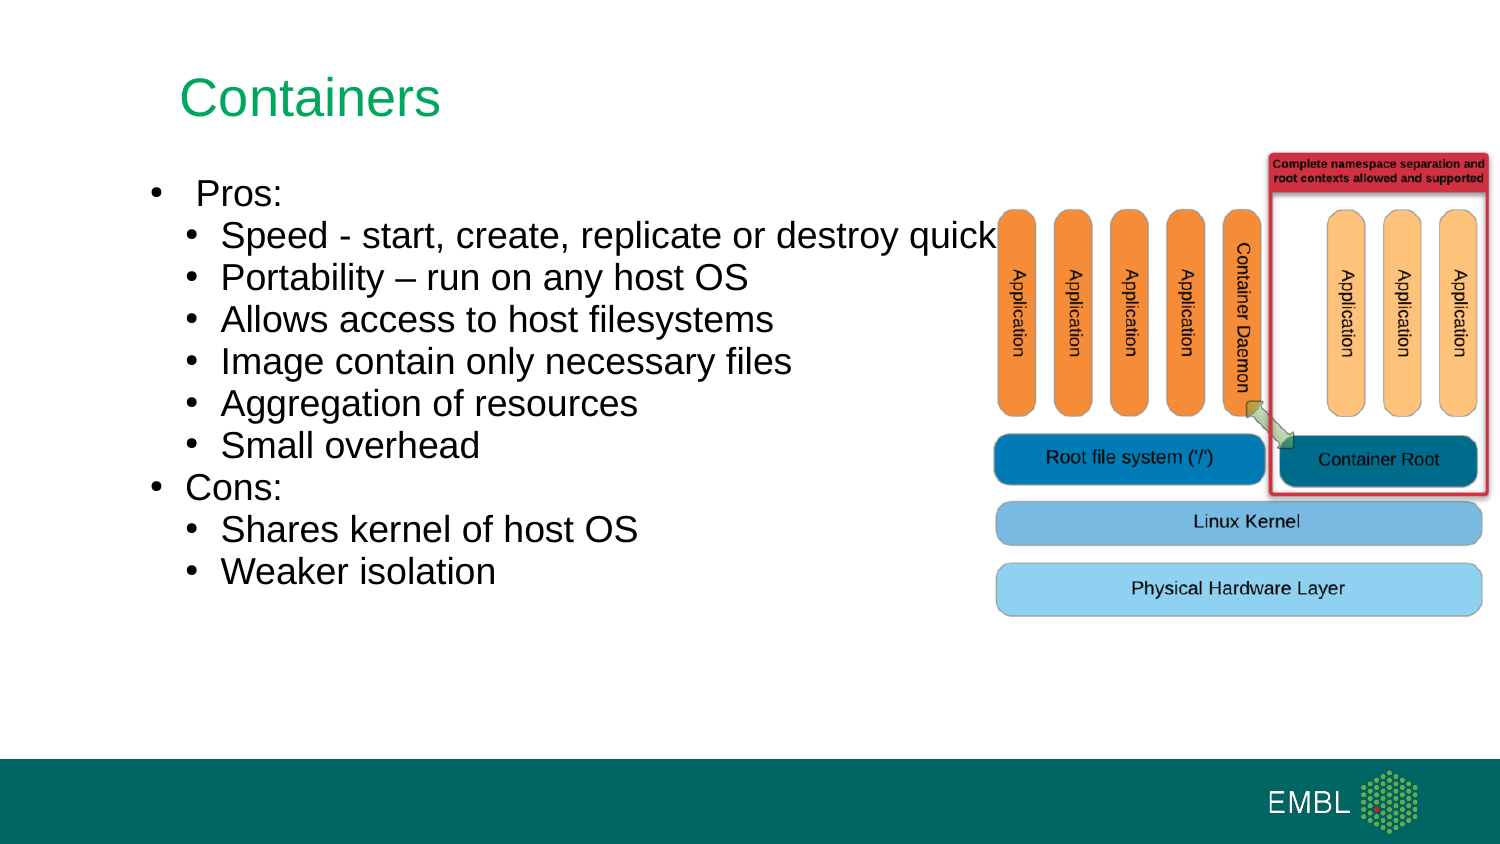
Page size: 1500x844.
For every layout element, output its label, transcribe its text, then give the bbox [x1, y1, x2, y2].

text_box Containers [165, 60, 458, 136]
text_box Pros: Speed - start, create, replicate or destroy quickly Portability – run on any host OS Allows access to host filesystems Image contain only necessary files Aggregation of resources Small overhead Cons: Shares kernel of host OS Weaker isolation [135, 165, 985, 600]
picture [985, 143, 1500, 631]
